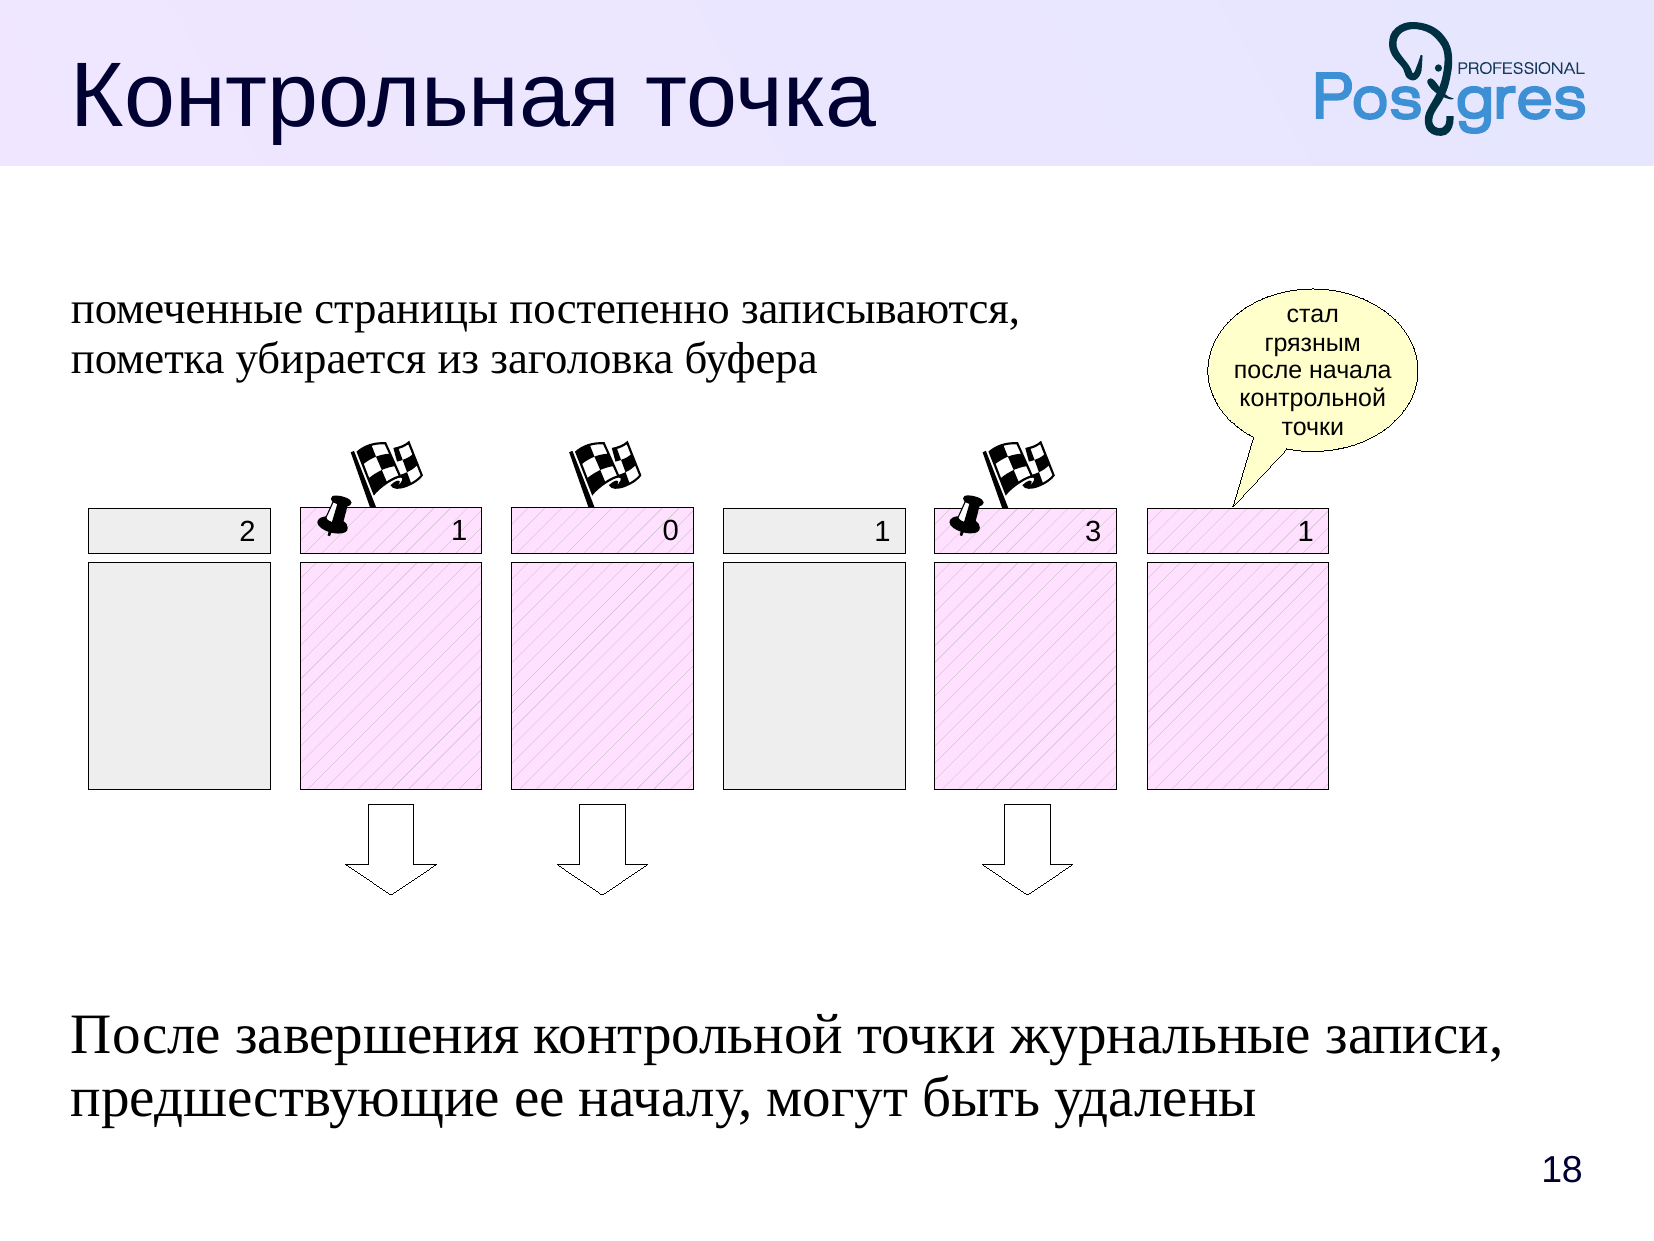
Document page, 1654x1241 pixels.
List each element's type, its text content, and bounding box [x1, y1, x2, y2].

text_box [982, 804, 1073, 895]
list помеченные страницы постепенно записываются, пометка убирается из заголовка буфера После завершения контрольной точки журнальные записи, предшествующие ее началу, могут быть удалены [70, 283, 1583, 1141]
text_box [345, 804, 437, 895]
title Контрольная точка [70, 43, 1261, 147]
text_box [557, 804, 648, 895]
text_box [949, 495, 984, 536]
text_box [317, 495, 352, 537]
text_box стал грязным после начала контрольной точки [1207, 288, 1418, 507]
